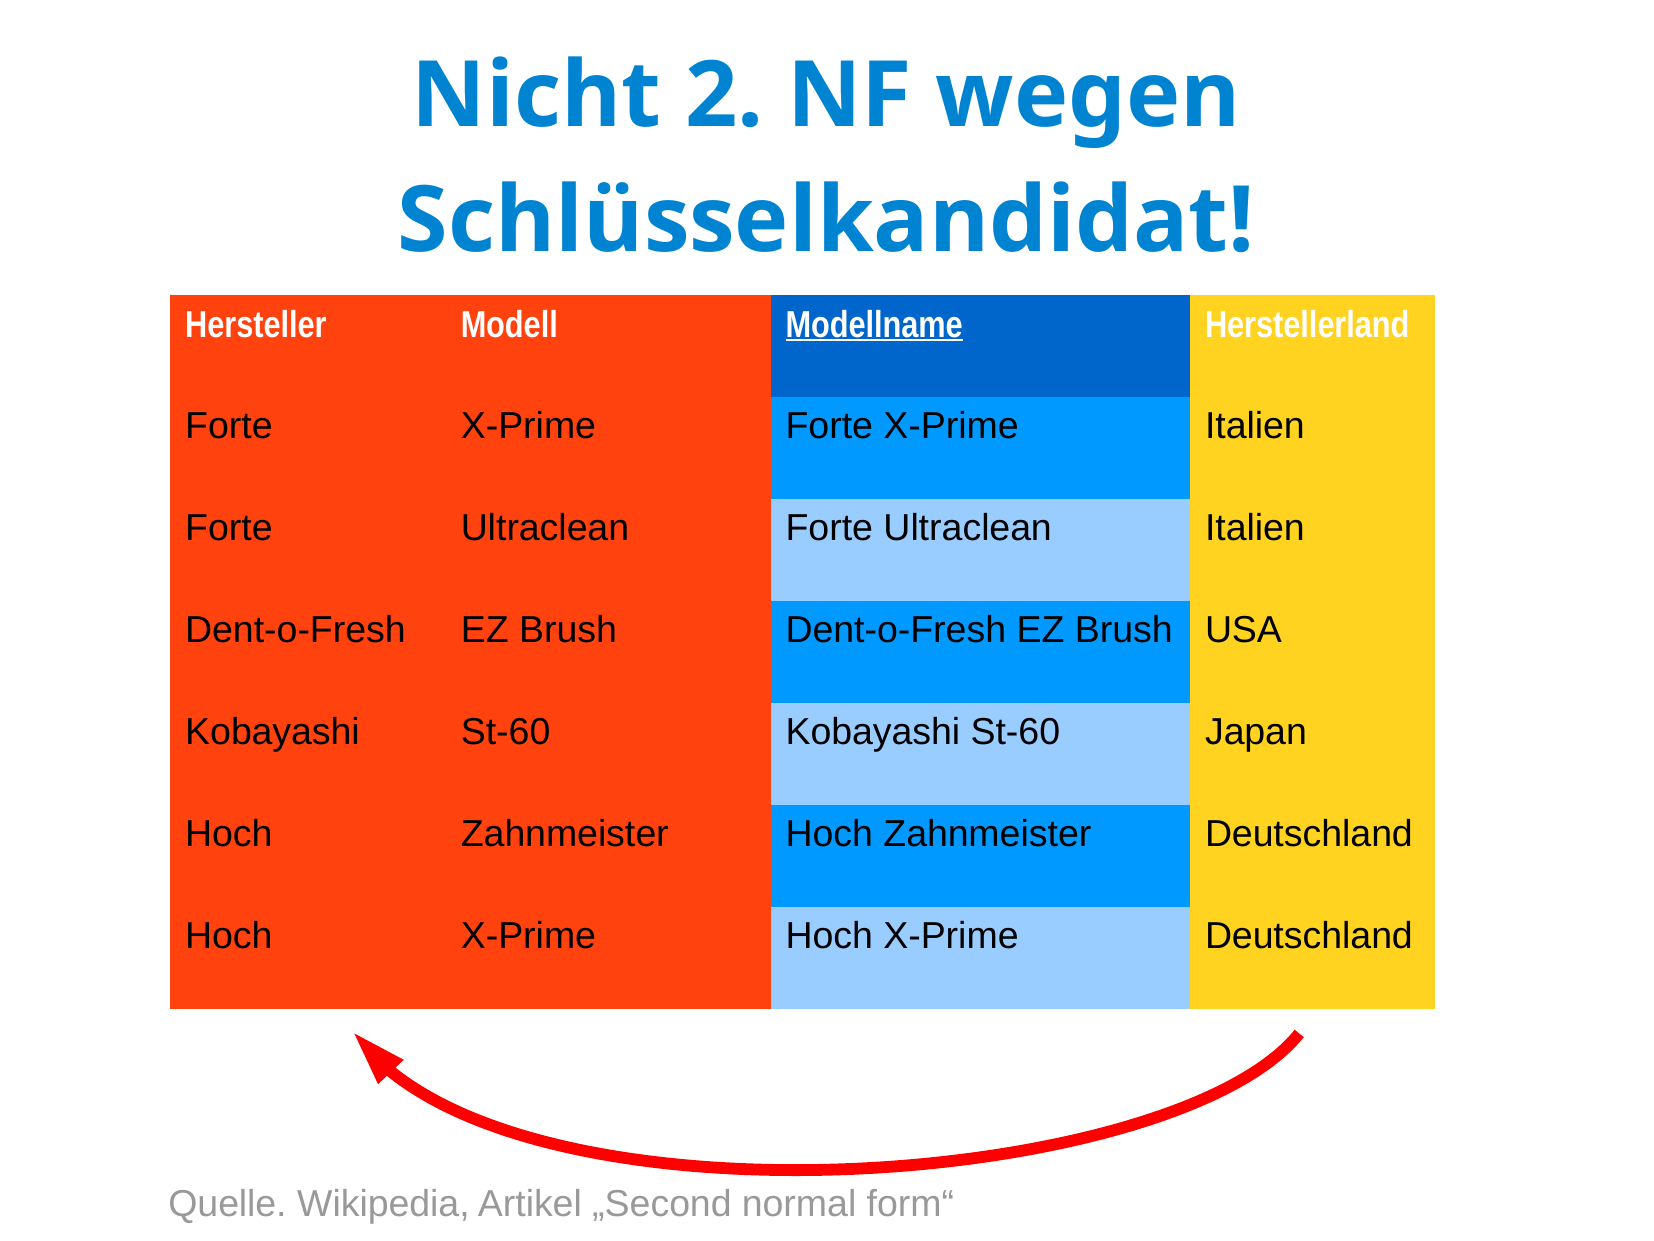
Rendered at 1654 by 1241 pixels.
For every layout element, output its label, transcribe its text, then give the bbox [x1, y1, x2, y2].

title Nicht 2. NF wegen Schlüsselkandidat! [82, 45, 1571, 261]
table_cell Hoch [170, 907, 446, 1009]
table_cell Forte [170, 397, 446, 499]
table_cell Italien [1190, 499, 1435, 601]
table_cell X-Prime [446, 397, 771, 499]
table_cell Dent-o-Fresh [170, 601, 446, 703]
table_cell Forte X-Prime [771, 397, 1190, 499]
table_cell USA [1190, 601, 1435, 703]
table_cell Dent-o-Fresh EZ Brush [771, 601, 1190, 703]
table_cell Japan [1190, 703, 1435, 805]
table_cell EZ Brush [446, 601, 771, 703]
table_cell Deutschland [1190, 907, 1435, 1009]
text_box Quelle. Wikipedia, Artikel „Second normal form“ [153, 1175, 1335, 1233]
table_cell Deutschland [1190, 805, 1435, 907]
table_header Hersteller [170, 295, 446, 397]
table_cell Kobayashi St-60 [771, 703, 1190, 805]
table_cell X-Prime [446, 907, 771, 1009]
table_cell Zahnmeister [446, 805, 771, 907]
table_cell St-60 [446, 703, 771, 805]
table_cell Hoch Zahnmeister [771, 805, 1190, 907]
table_cell Italien [1190, 397, 1435, 499]
table_header Herstellerland [1190, 295, 1435, 397]
table_cell Hoch [170, 805, 446, 907]
table_cell Hoch X-Prime [771, 907, 1190, 1009]
table_cell Ultraclean [446, 499, 771, 601]
table_header Modellname [771, 295, 1190, 397]
table_cell Forte Ultraclean [771, 499, 1190, 601]
table_cell Forte [170, 499, 446, 601]
table_cell Kobayashi [170, 703, 446, 805]
table_header Modell [446, 295, 771, 397]
